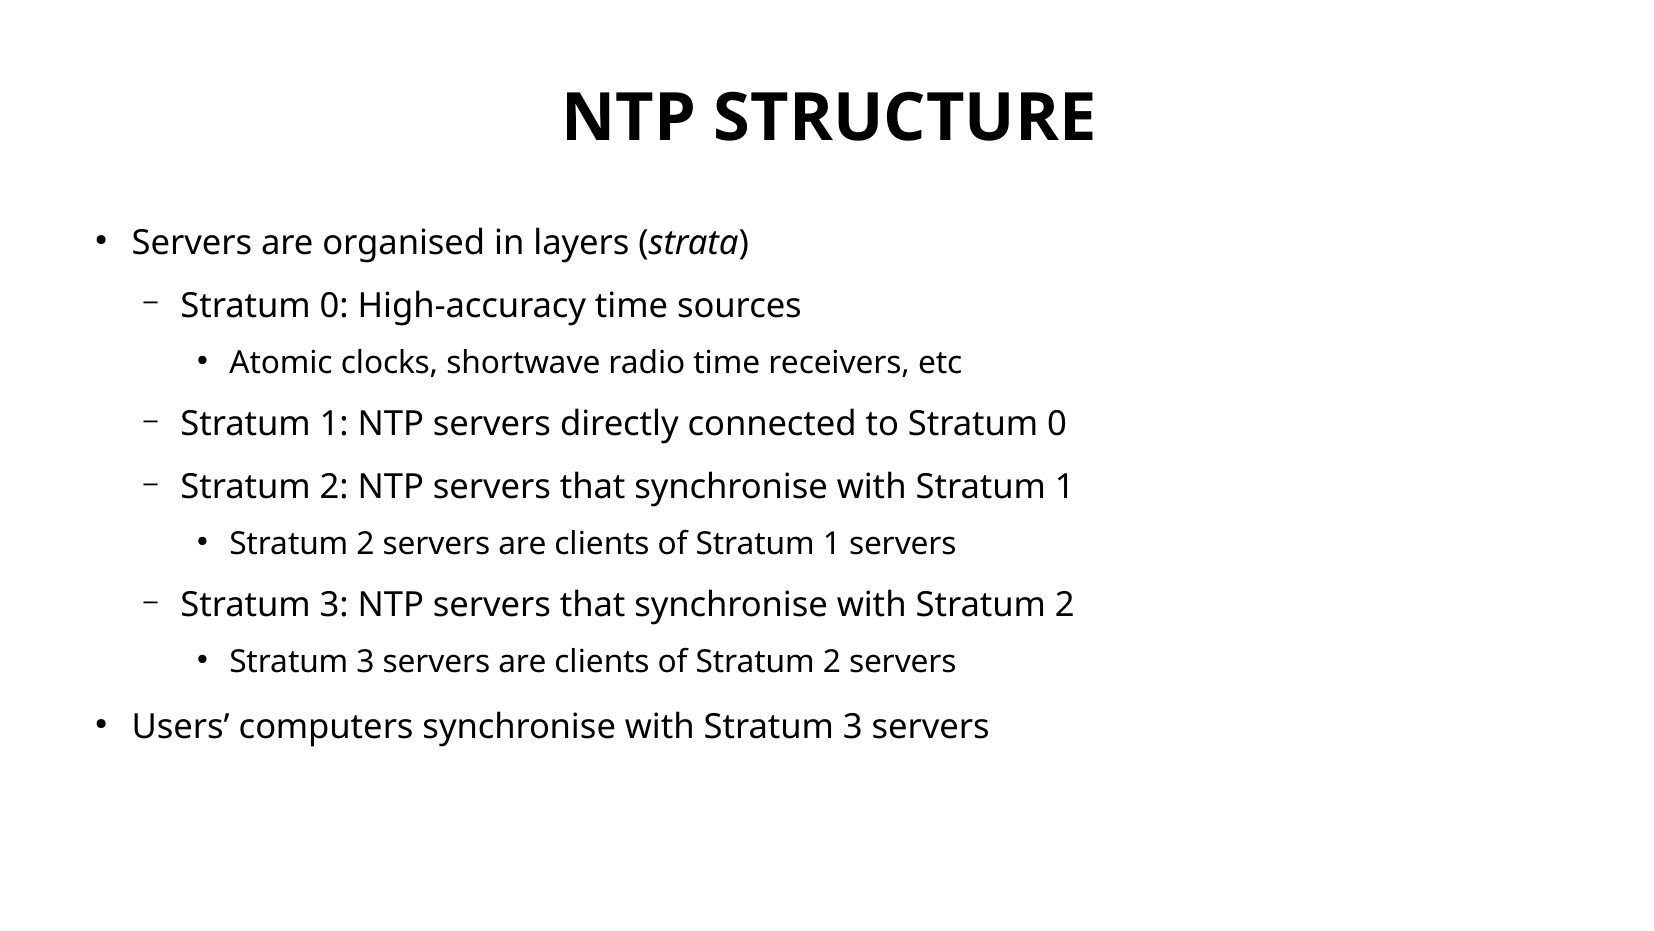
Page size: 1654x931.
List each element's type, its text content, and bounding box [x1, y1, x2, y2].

list Servers are organised in layers (strata) Stratum 0: High-accuracy time sources Atomic clocks, shortwave radio time receivers, etc Stratum 1: NTP servers directly connected to Stratum 0 Stratum 2: NTP servers that synchronise with Stratum 1 Stratum 2 servers are clients of Stratum 1 servers Stratum 3: NTP servers that synchronise with Stratum 2 Stratum 3 servers are clients of Stratum 2 servers Users’ computers synchronise with Stratum 3 servers [82, 217, 1571, 757]
title NTP STRUCTURE [82, 36, 1571, 193]
